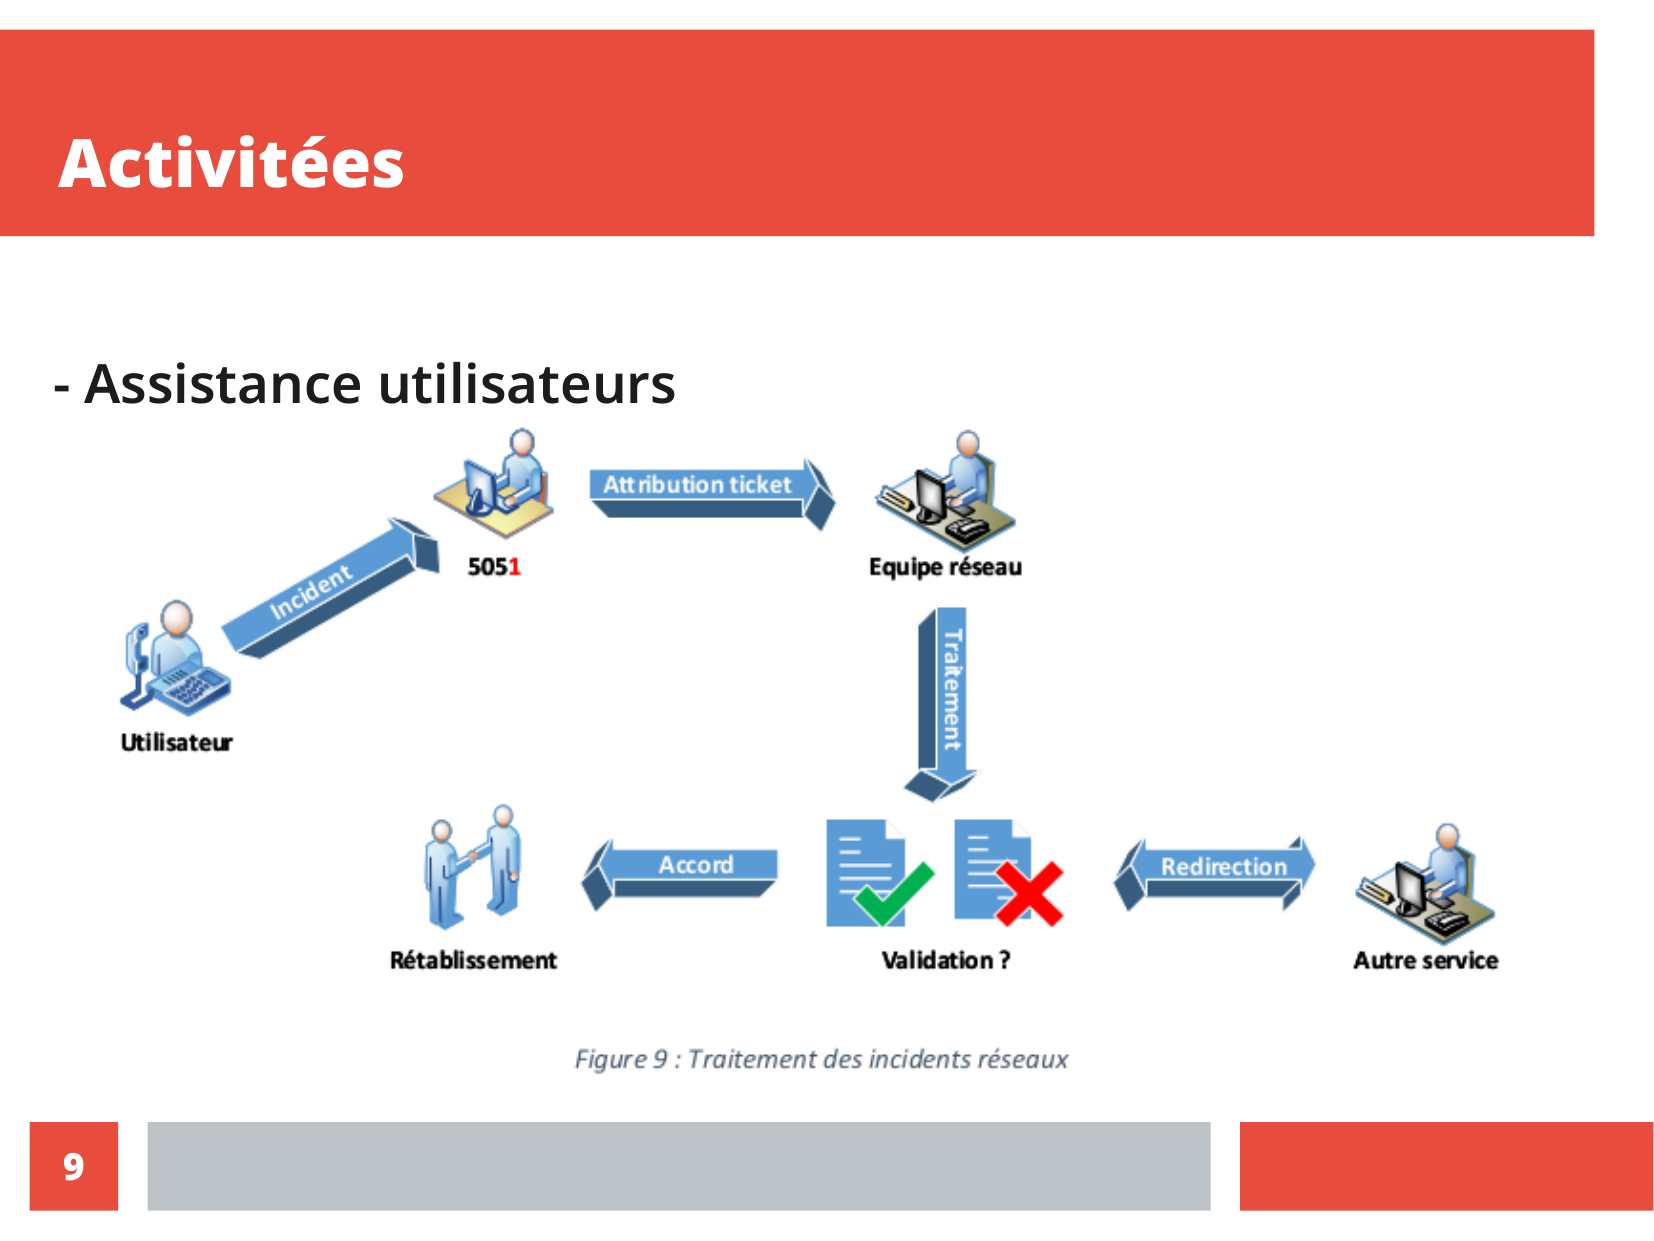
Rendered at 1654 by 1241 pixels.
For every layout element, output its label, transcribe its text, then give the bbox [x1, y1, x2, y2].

title Activitées [59, 59, 1595, 207]
list - Assistance utilisateurs [53, 248, 1560, 1241]
picture [94, 413, 1547, 1099]
